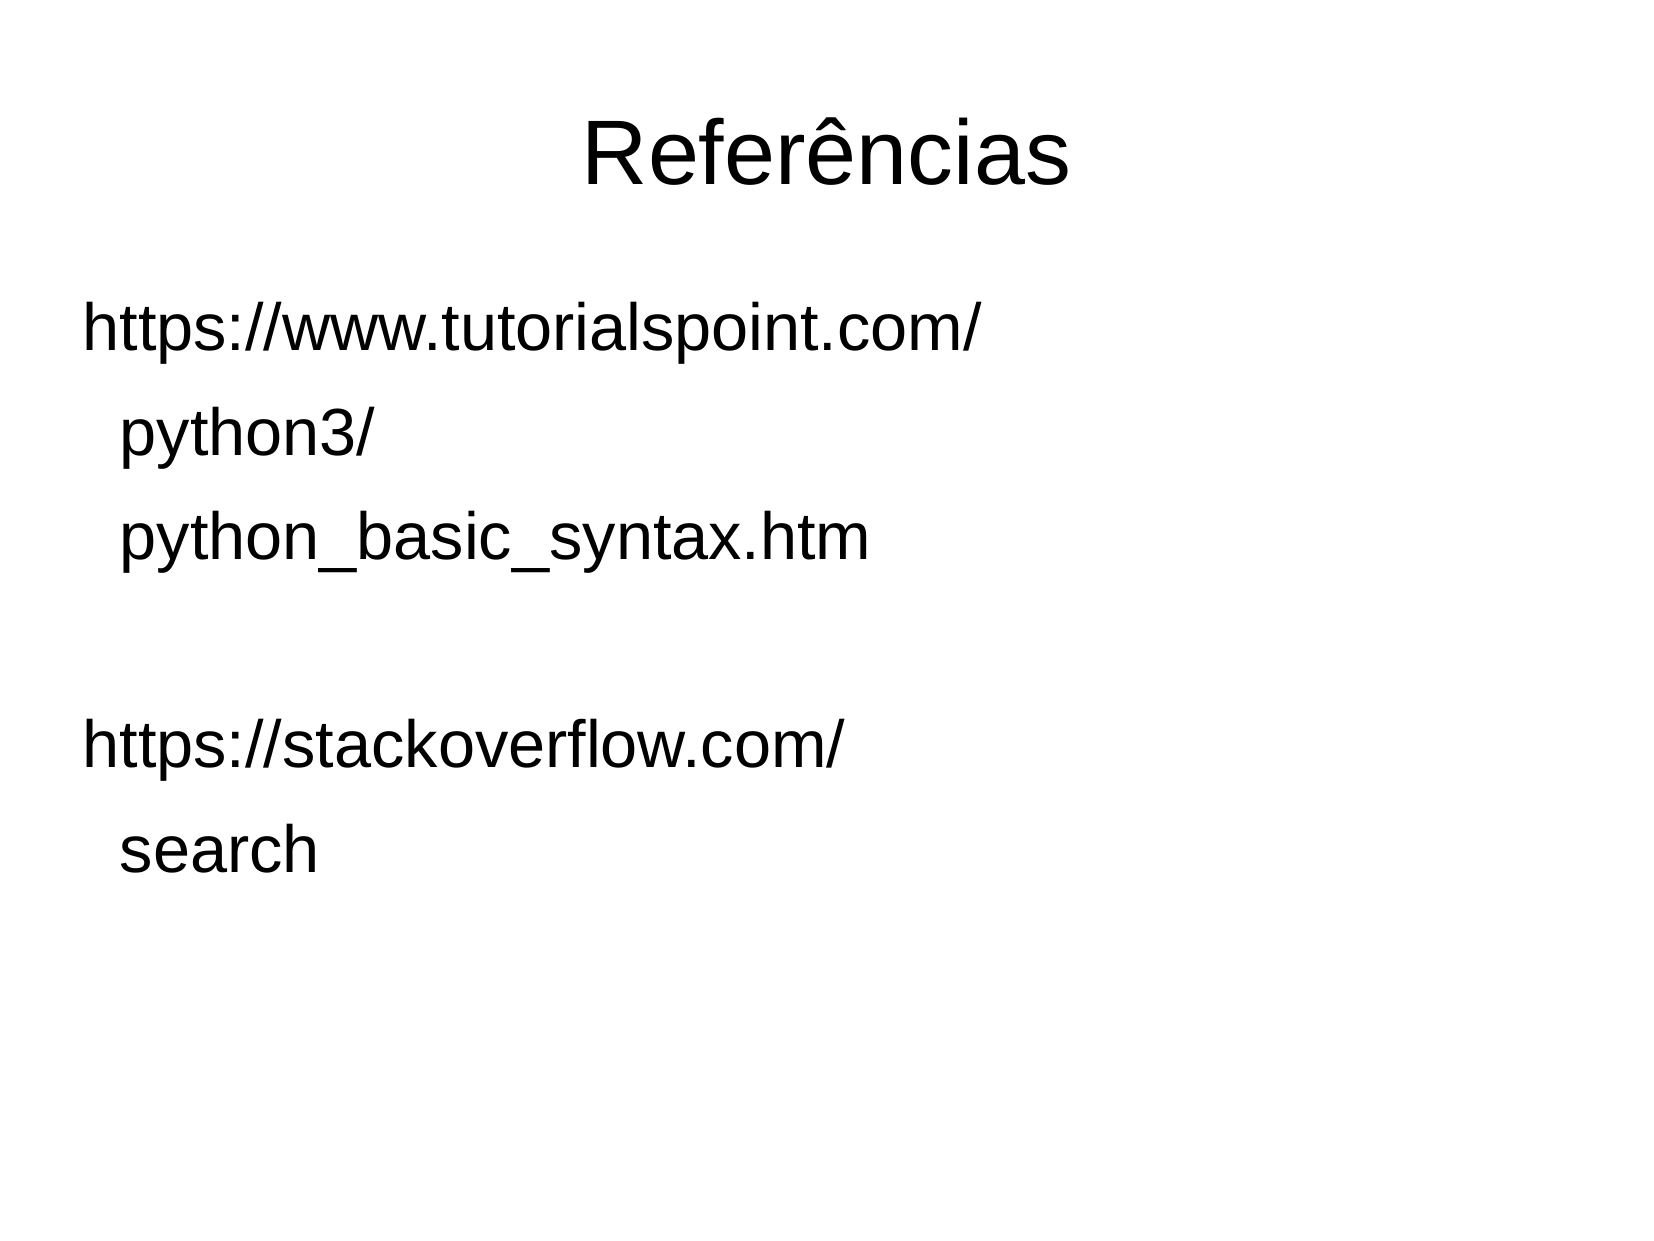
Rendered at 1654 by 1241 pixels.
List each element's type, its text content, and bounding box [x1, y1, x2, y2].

title Referências [82, 49, 1571, 257]
list https://www.tutorialspoint.com/ python3/ python_basic_syntax.htm https://stackoverflow.com/ search [82, 290, 1571, 1010]
